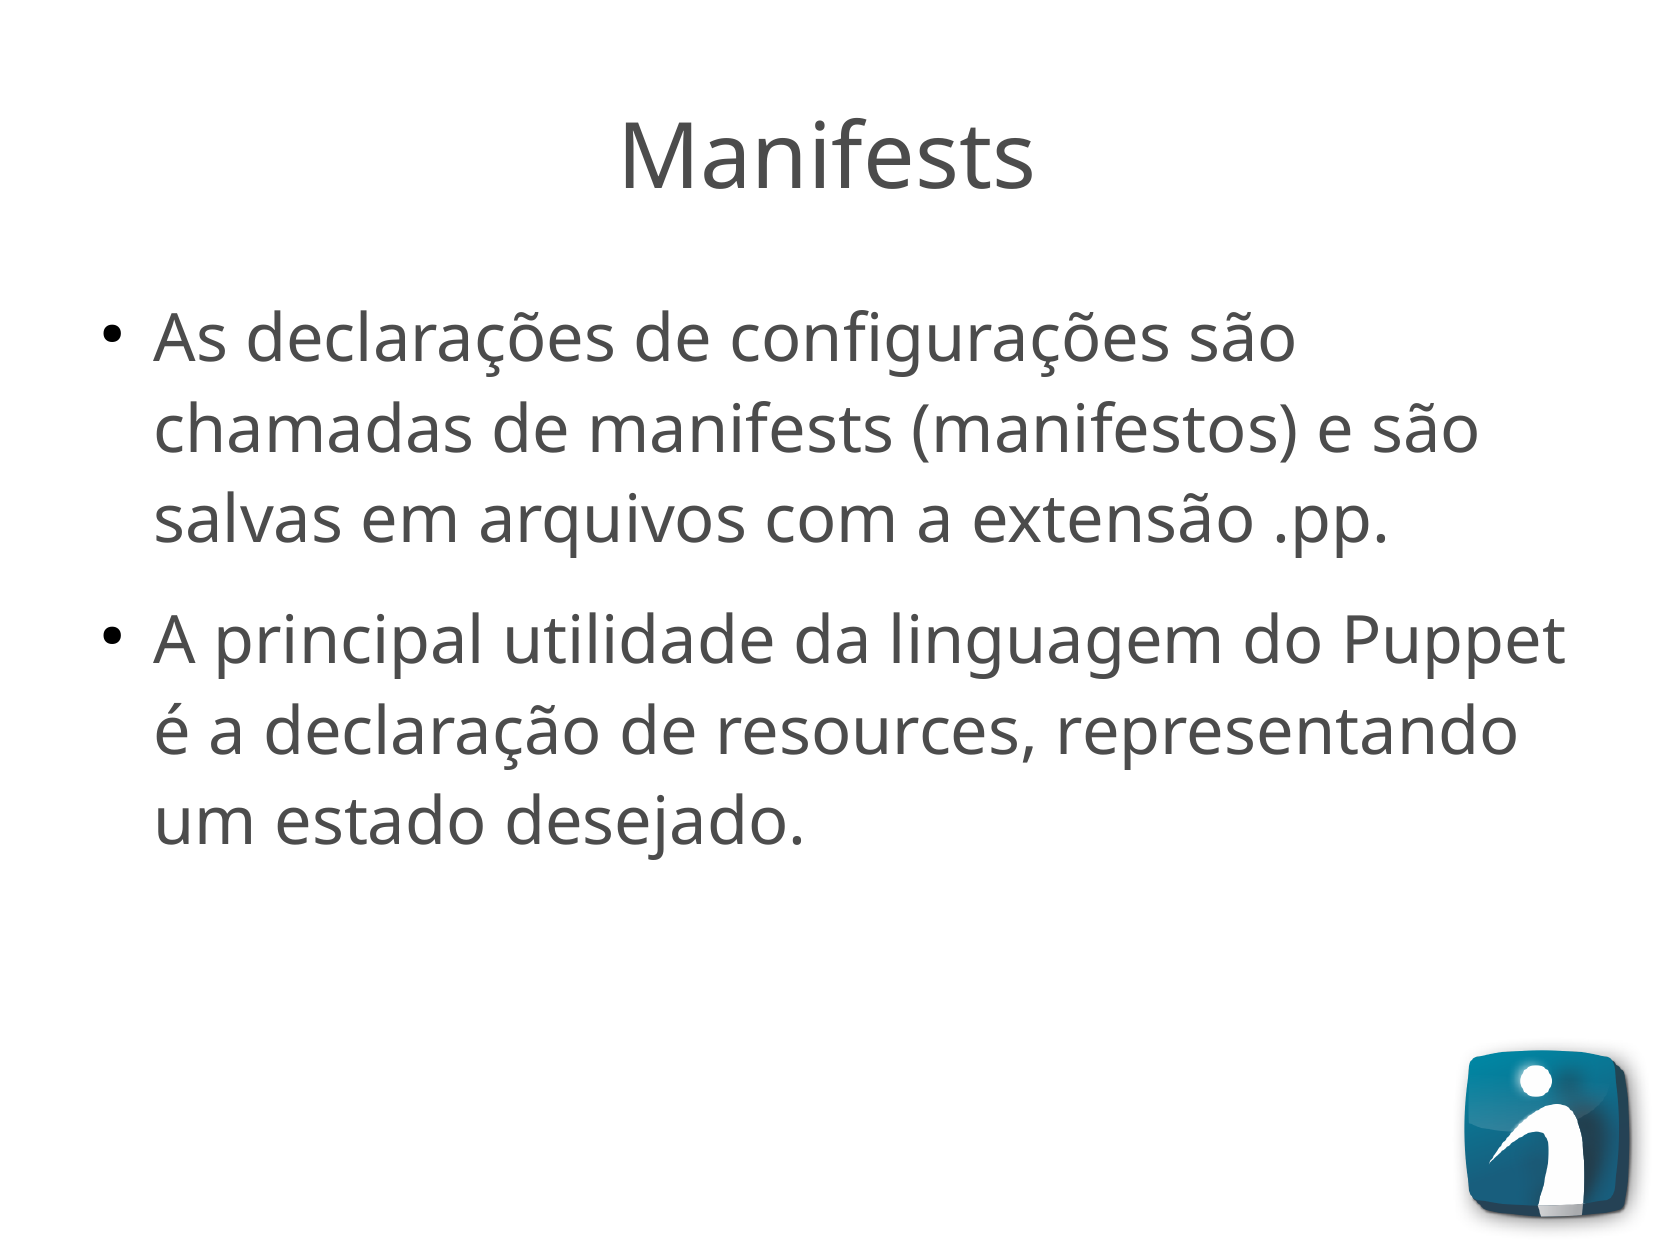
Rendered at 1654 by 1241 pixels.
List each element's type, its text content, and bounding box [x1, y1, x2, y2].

list As declarações de configurações são chamadas de manifests (manifestos) e são salvas em arquivos com a extensão .pp. A principal utilidade da linguagem do Puppet é a declaração de resources, representando um estado desejado. [82, 290, 1571, 1010]
picture [1447, 1035, 1654, 1241]
title Manifests [82, 49, 1571, 257]
